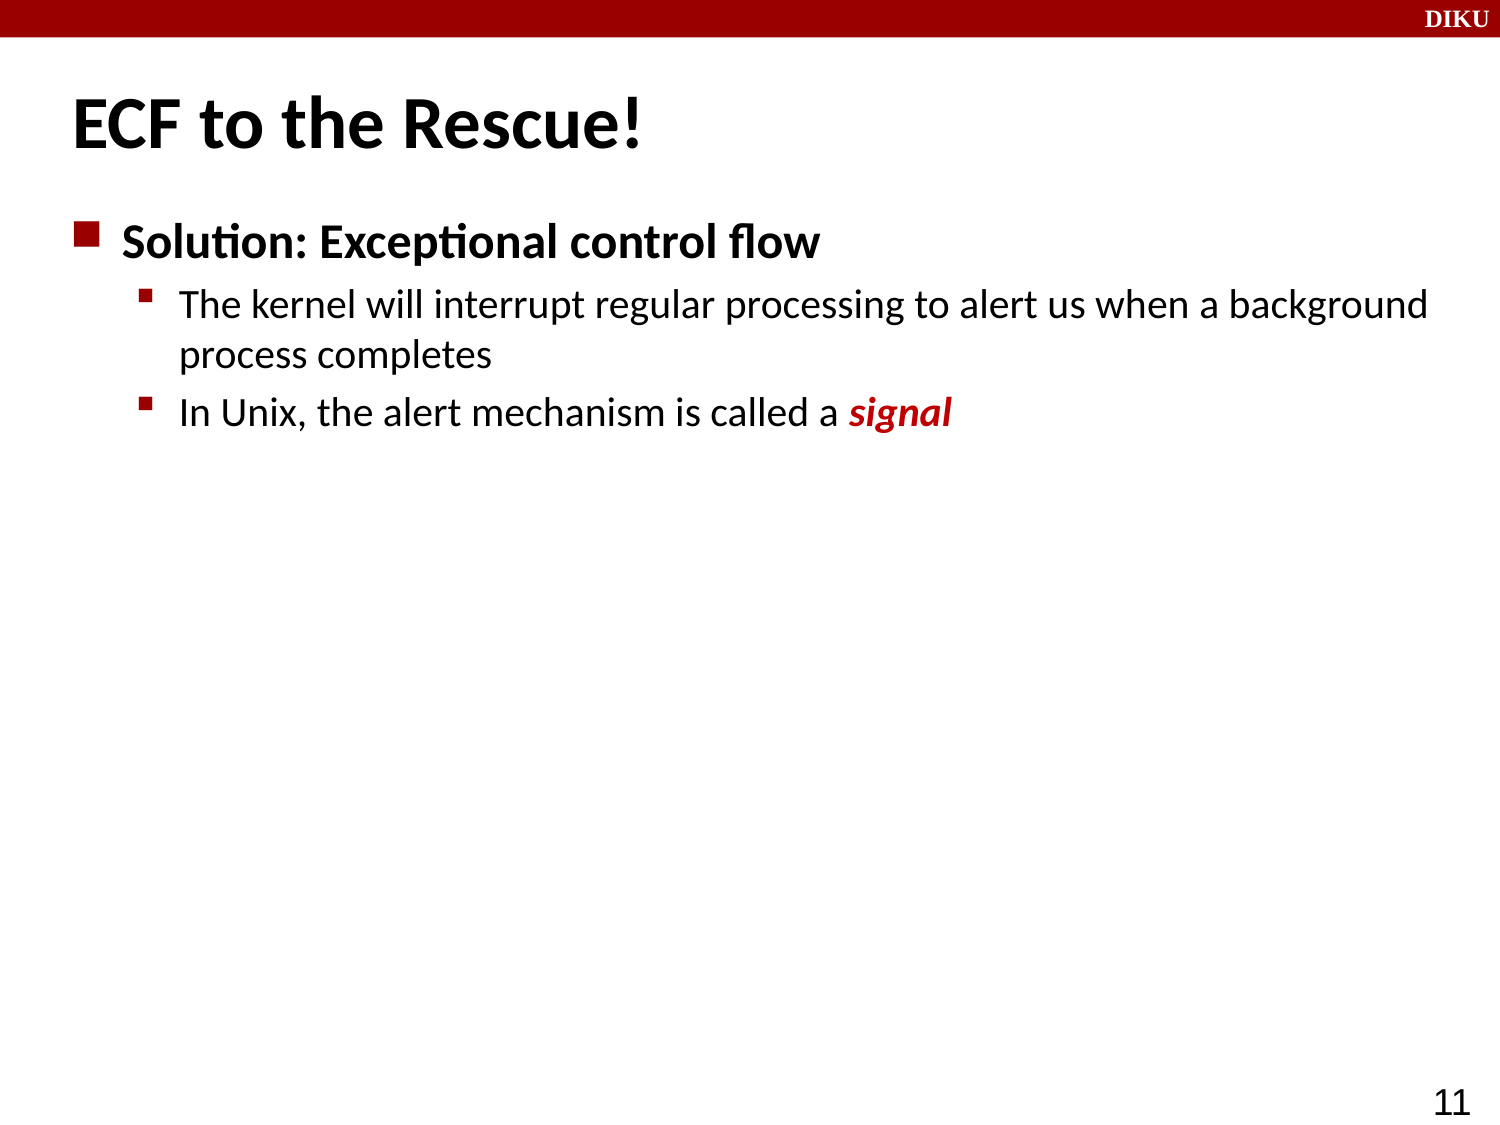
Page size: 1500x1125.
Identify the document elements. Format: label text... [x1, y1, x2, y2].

text_box Solution: Exceptional control flow The kernel will interrupt regular processing to alert us when a background process completes In Unix, the alert mechanism is called a signal [60, 200, 1450, 1058]
text_box ECF to the Rescue! [57, 54, 1488, 184]
